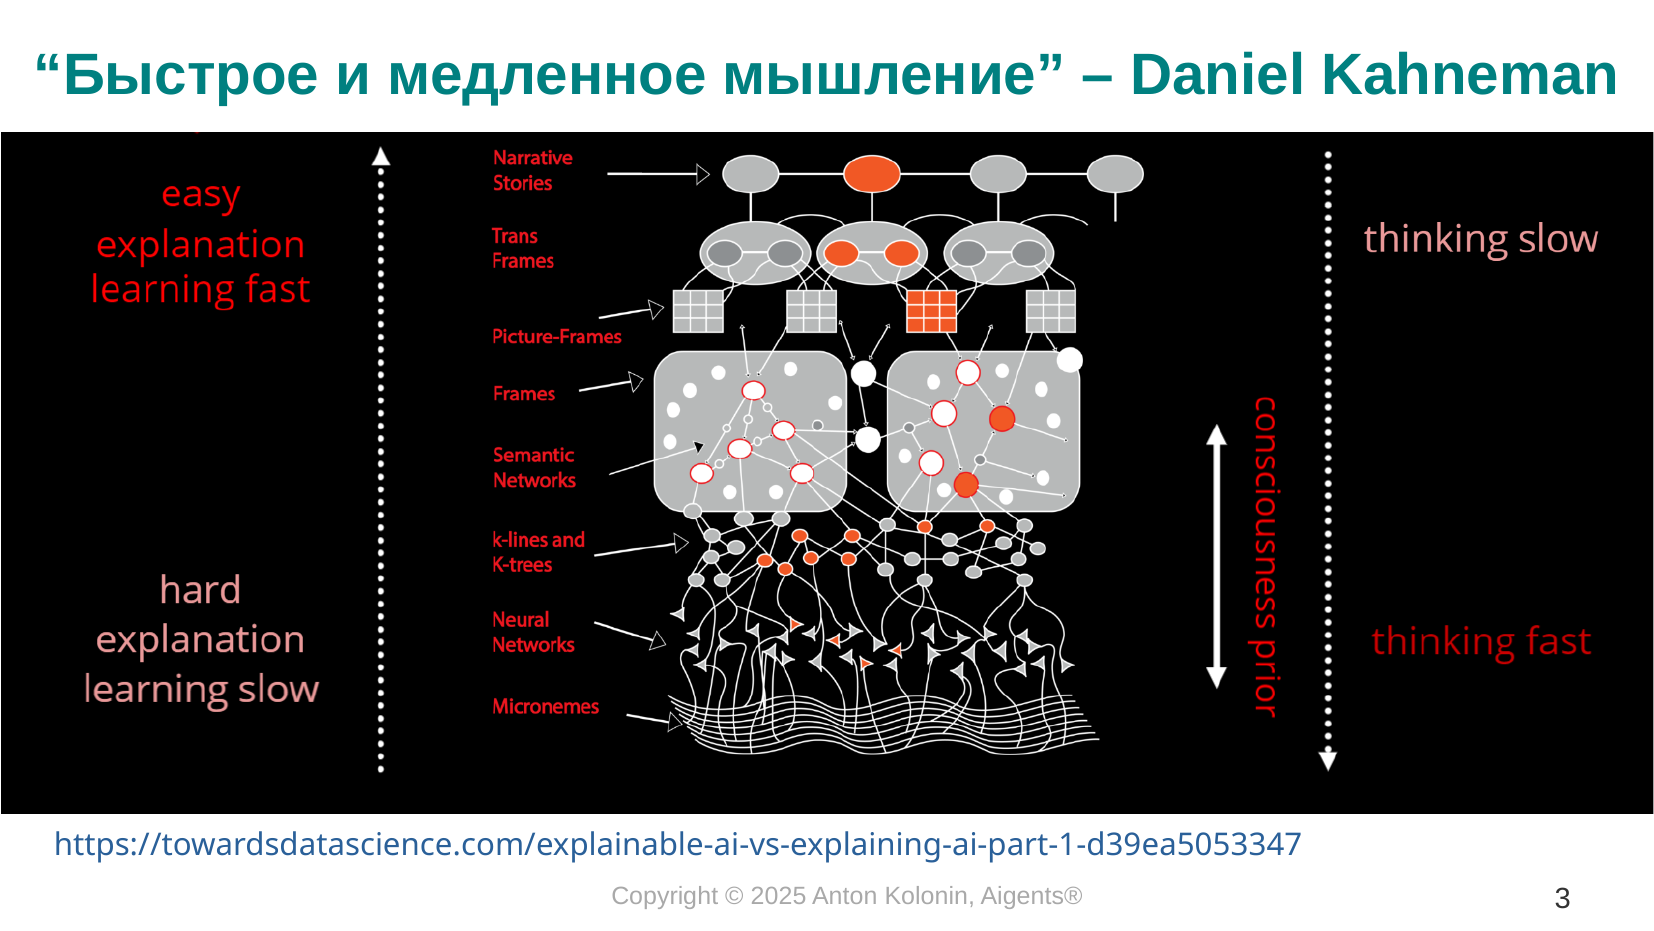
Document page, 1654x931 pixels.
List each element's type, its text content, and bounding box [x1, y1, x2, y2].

picture [1, 132, 1654, 814]
text_box “Быстрое и медленное мышление” – Daniel Kahneman [0, 2, 1654, 146]
text_box https://towardsdatascience.com/explainable-ai-vs-explaining-ai-part-1-d39ea5053347 [39, 814, 1612, 866]
